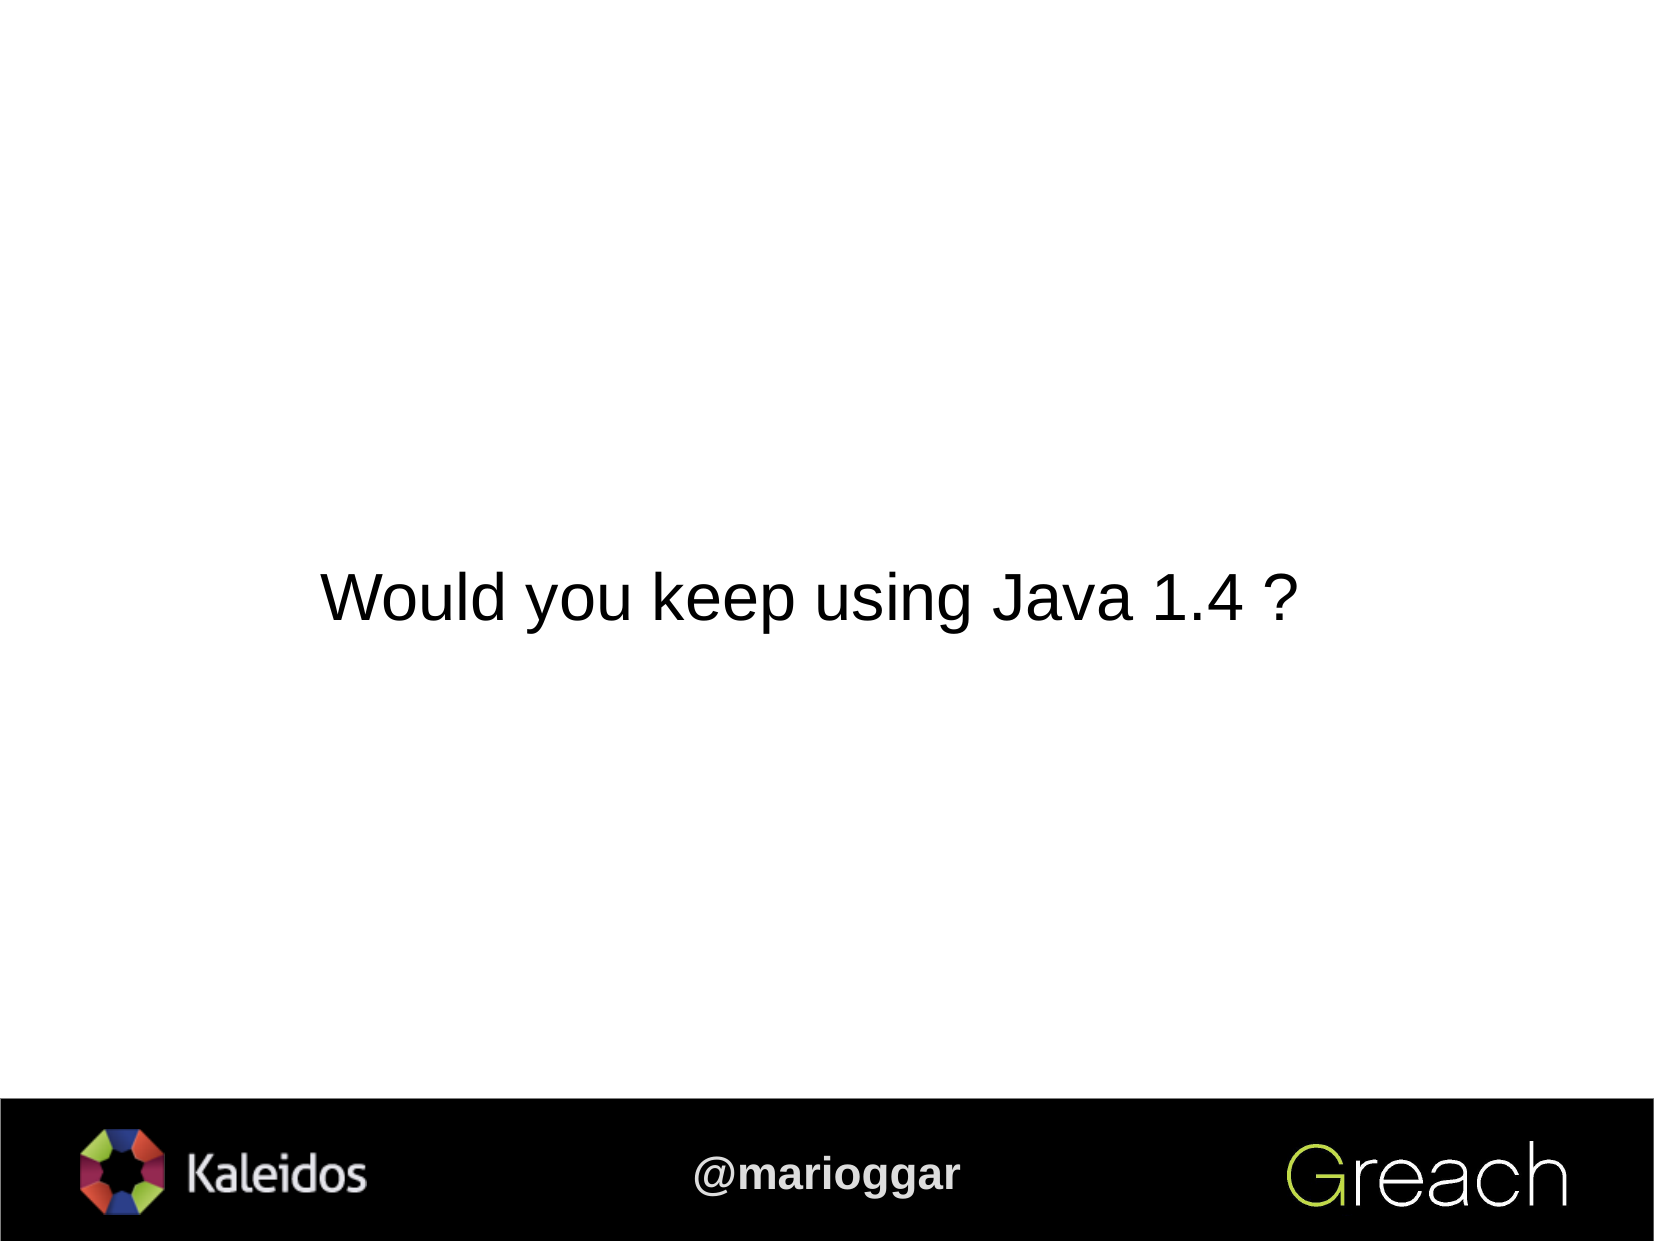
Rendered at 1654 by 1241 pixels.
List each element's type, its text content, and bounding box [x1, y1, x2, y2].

picture [80, 1129, 367, 1215]
picture [1287, 1141, 1571, 1216]
subtitle Would you keep using Java 1.4 ? [82, 290, 1538, 1010]
